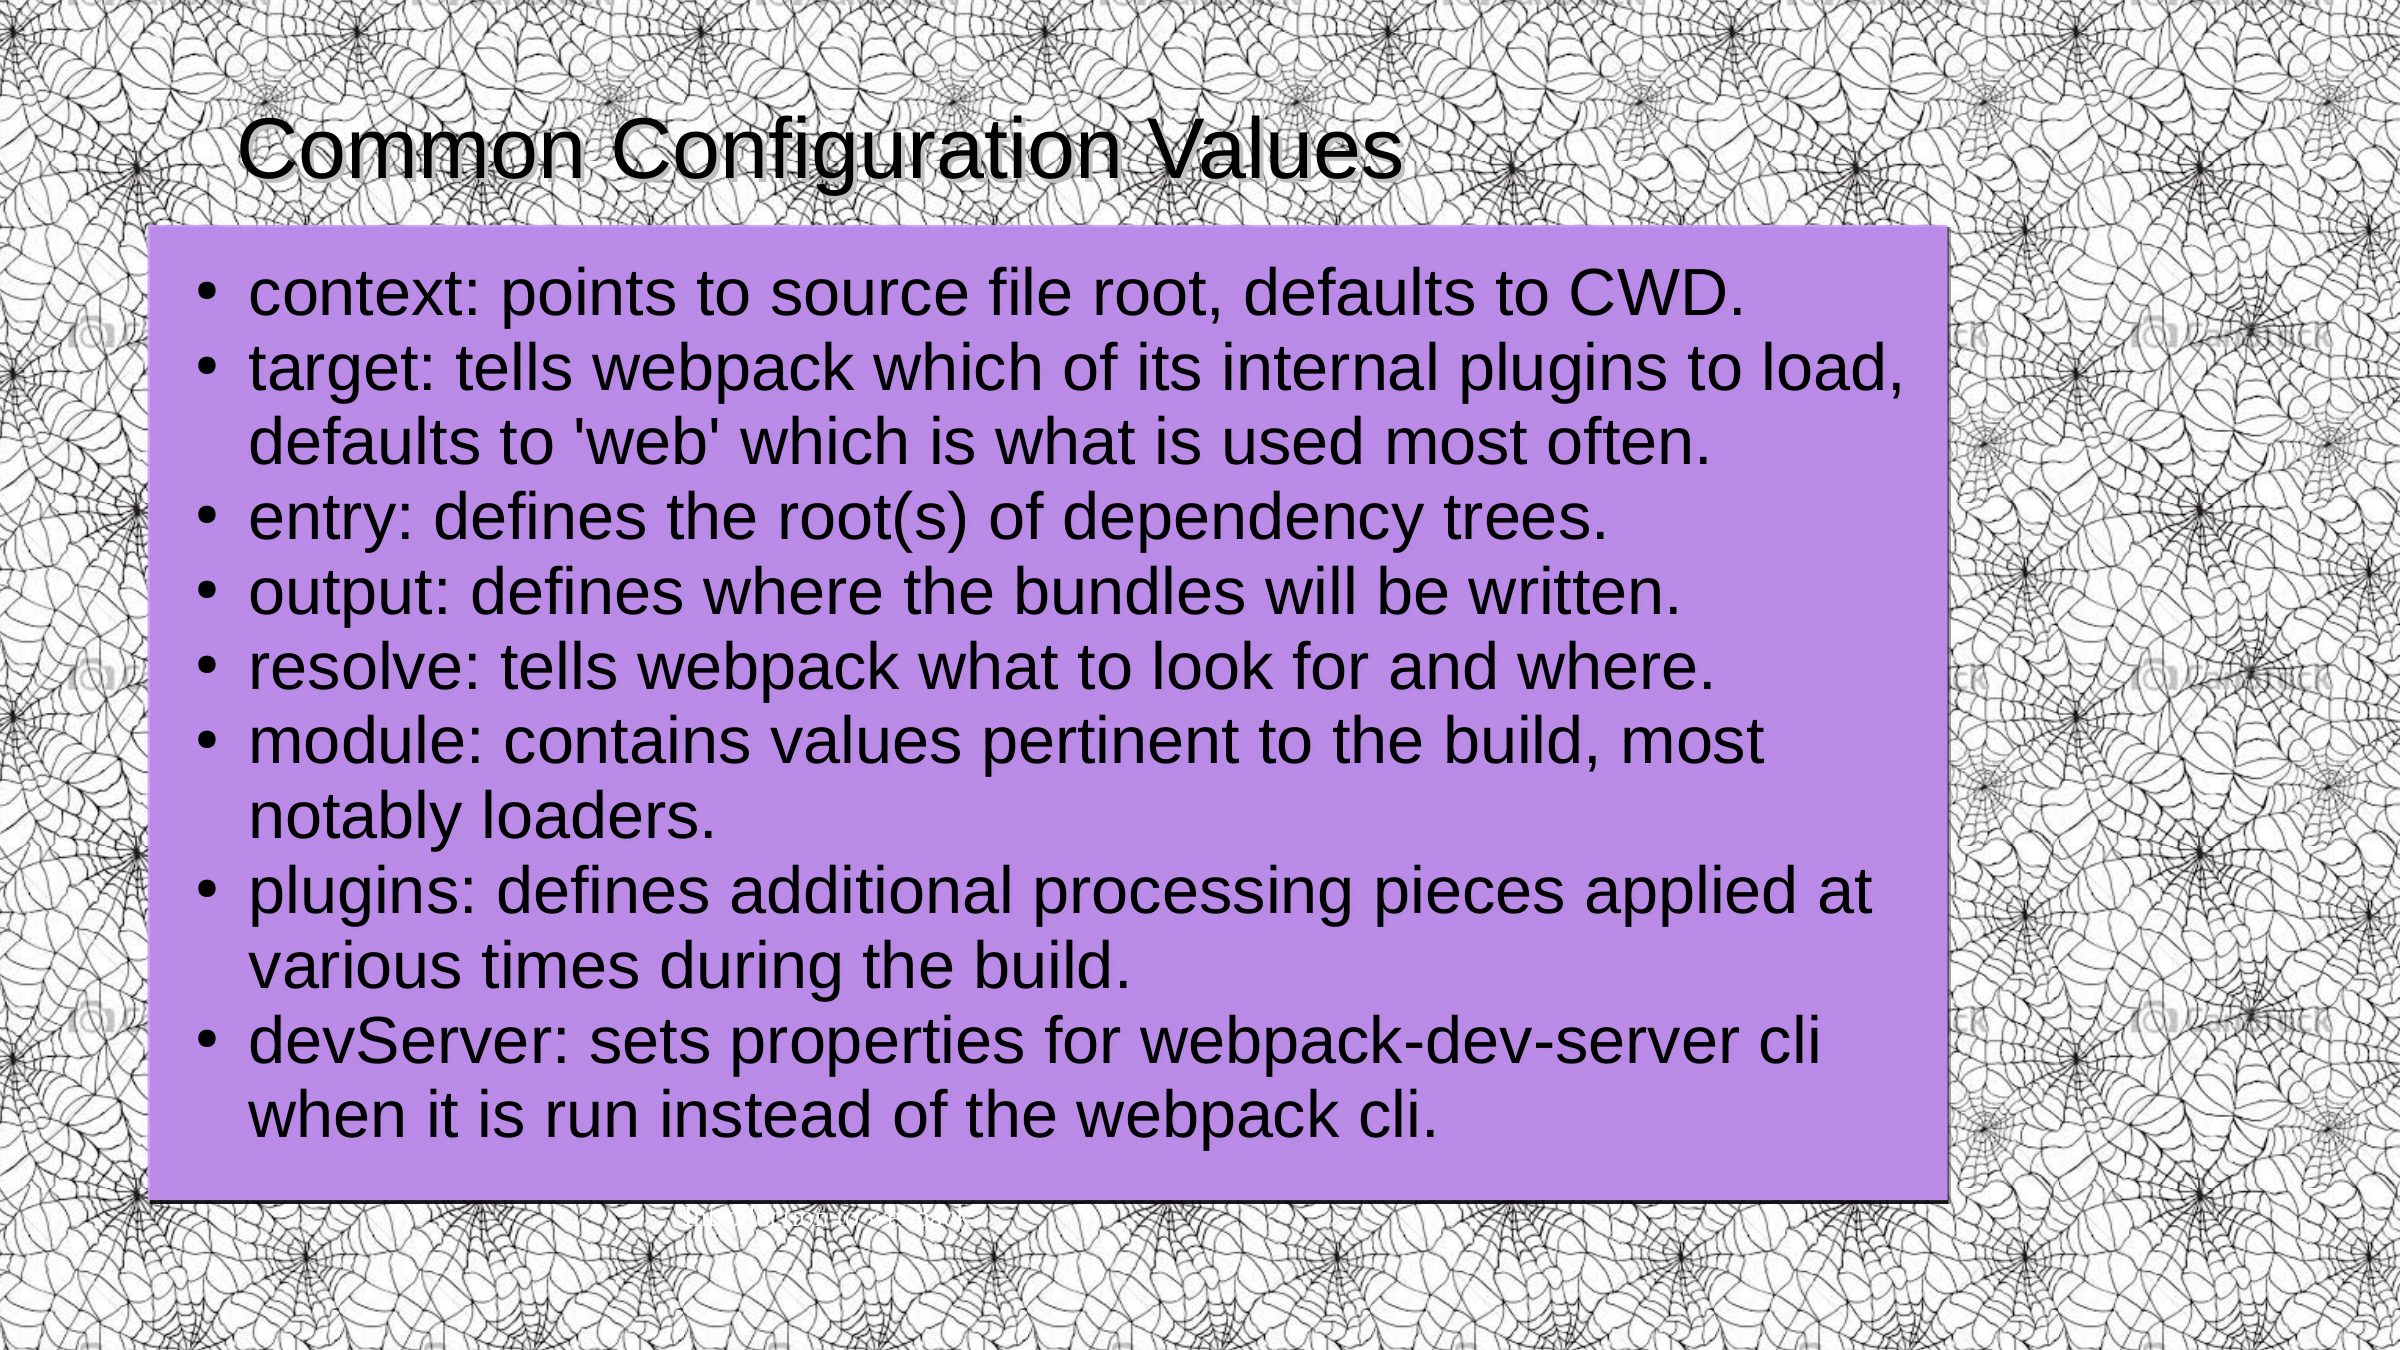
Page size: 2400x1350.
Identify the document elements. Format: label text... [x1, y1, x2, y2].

picture [0, 0, 2400, 1350]
title Common Configuration Values [135, 45, 1506, 253]
list context: points to source file root, defaults to CWD. target: tells webpack which of its internal plugins to load, defaults to 'web' which is what is used most often. entry: defines the root(s) of dependency trees. output: defines where the bundles will be written. resolve: tells webpack what to look for and where. module: contains values pertinent to the build, most notably loaders. plugins: defines additional processing pieces applied at various times during the build. devServer: sets properties for webpack-dev-server cli when it is run instead of the webpack cli. [147, 225, 1948, 1201]
